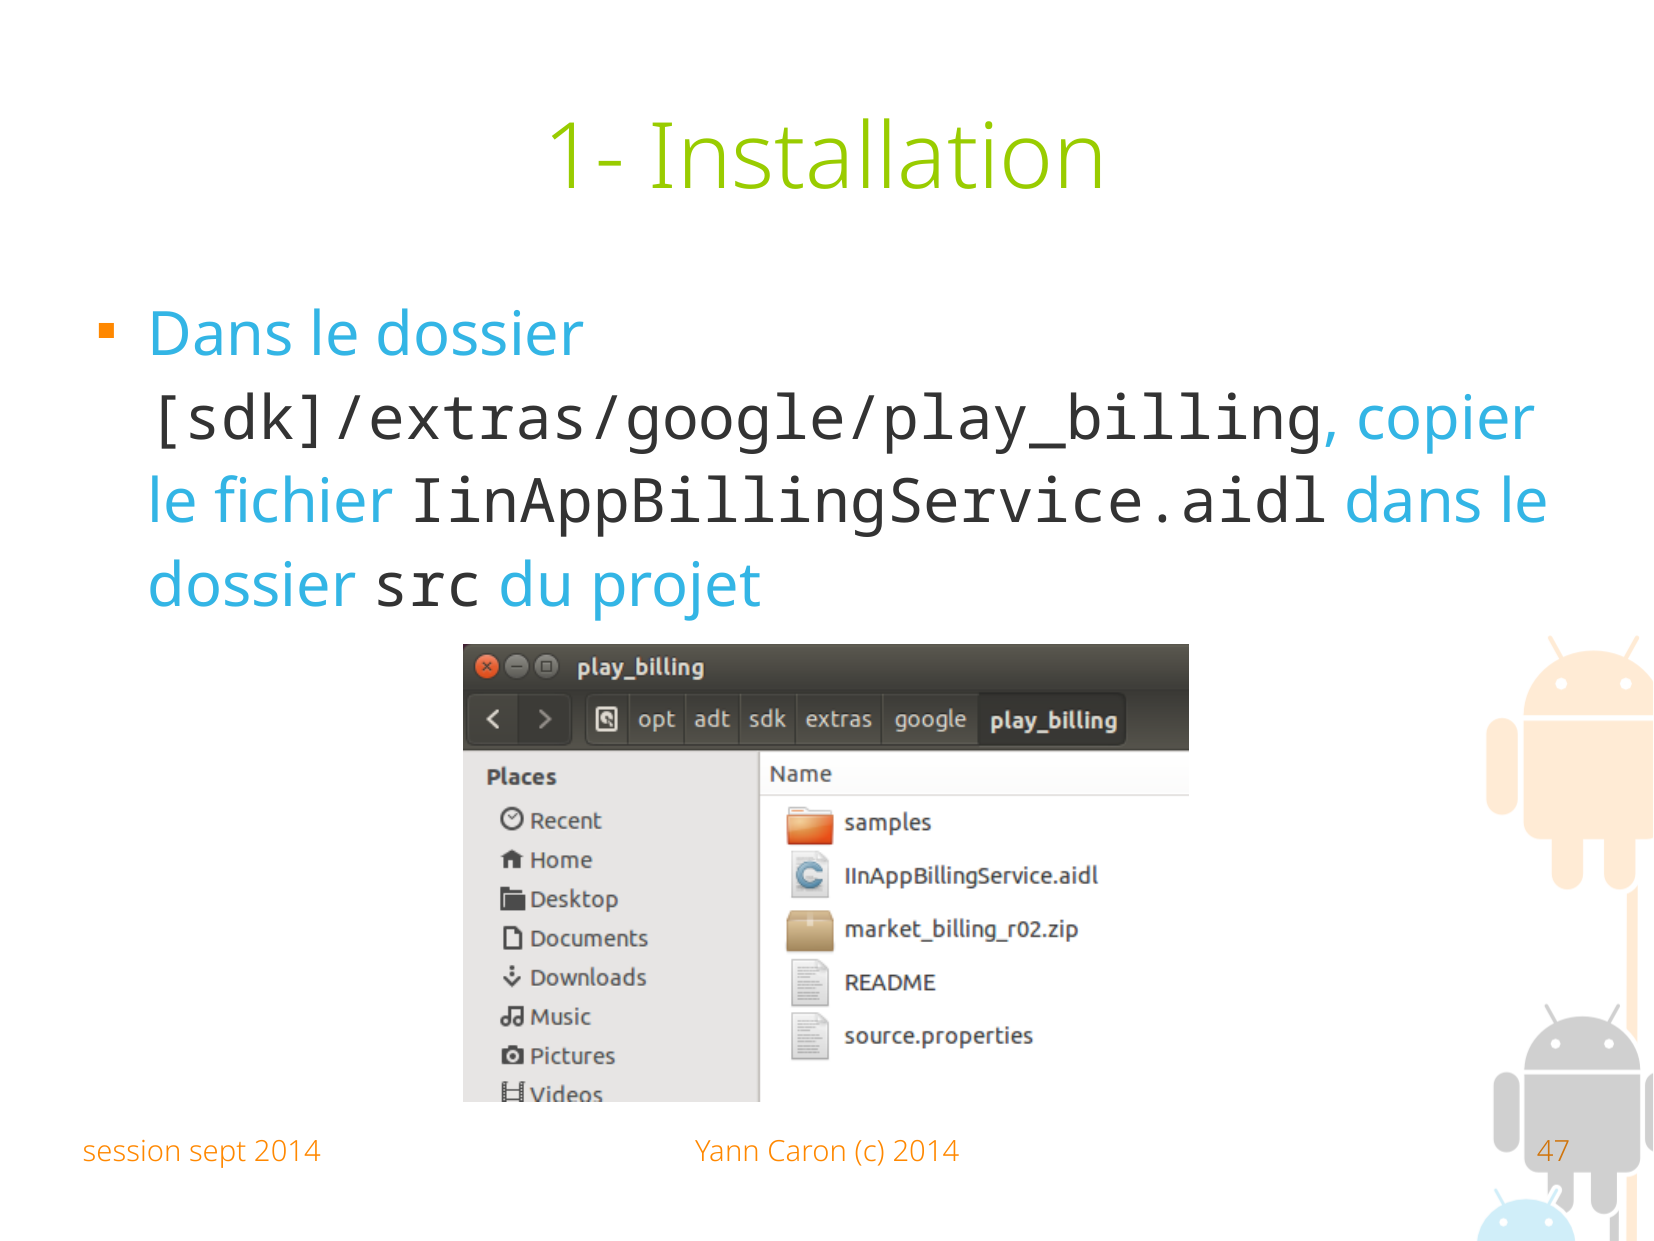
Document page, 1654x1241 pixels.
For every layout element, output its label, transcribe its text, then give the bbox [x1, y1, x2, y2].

title 1- Installation [82, 49, 1571, 257]
picture [240, 423, 1654, 1241]
list Dans le dossier [sdk]/extras/google/play_billing, copier le fichier IinAppBillingService.aidl dans le dossier src du projet [82, 290, 1571, 631]
